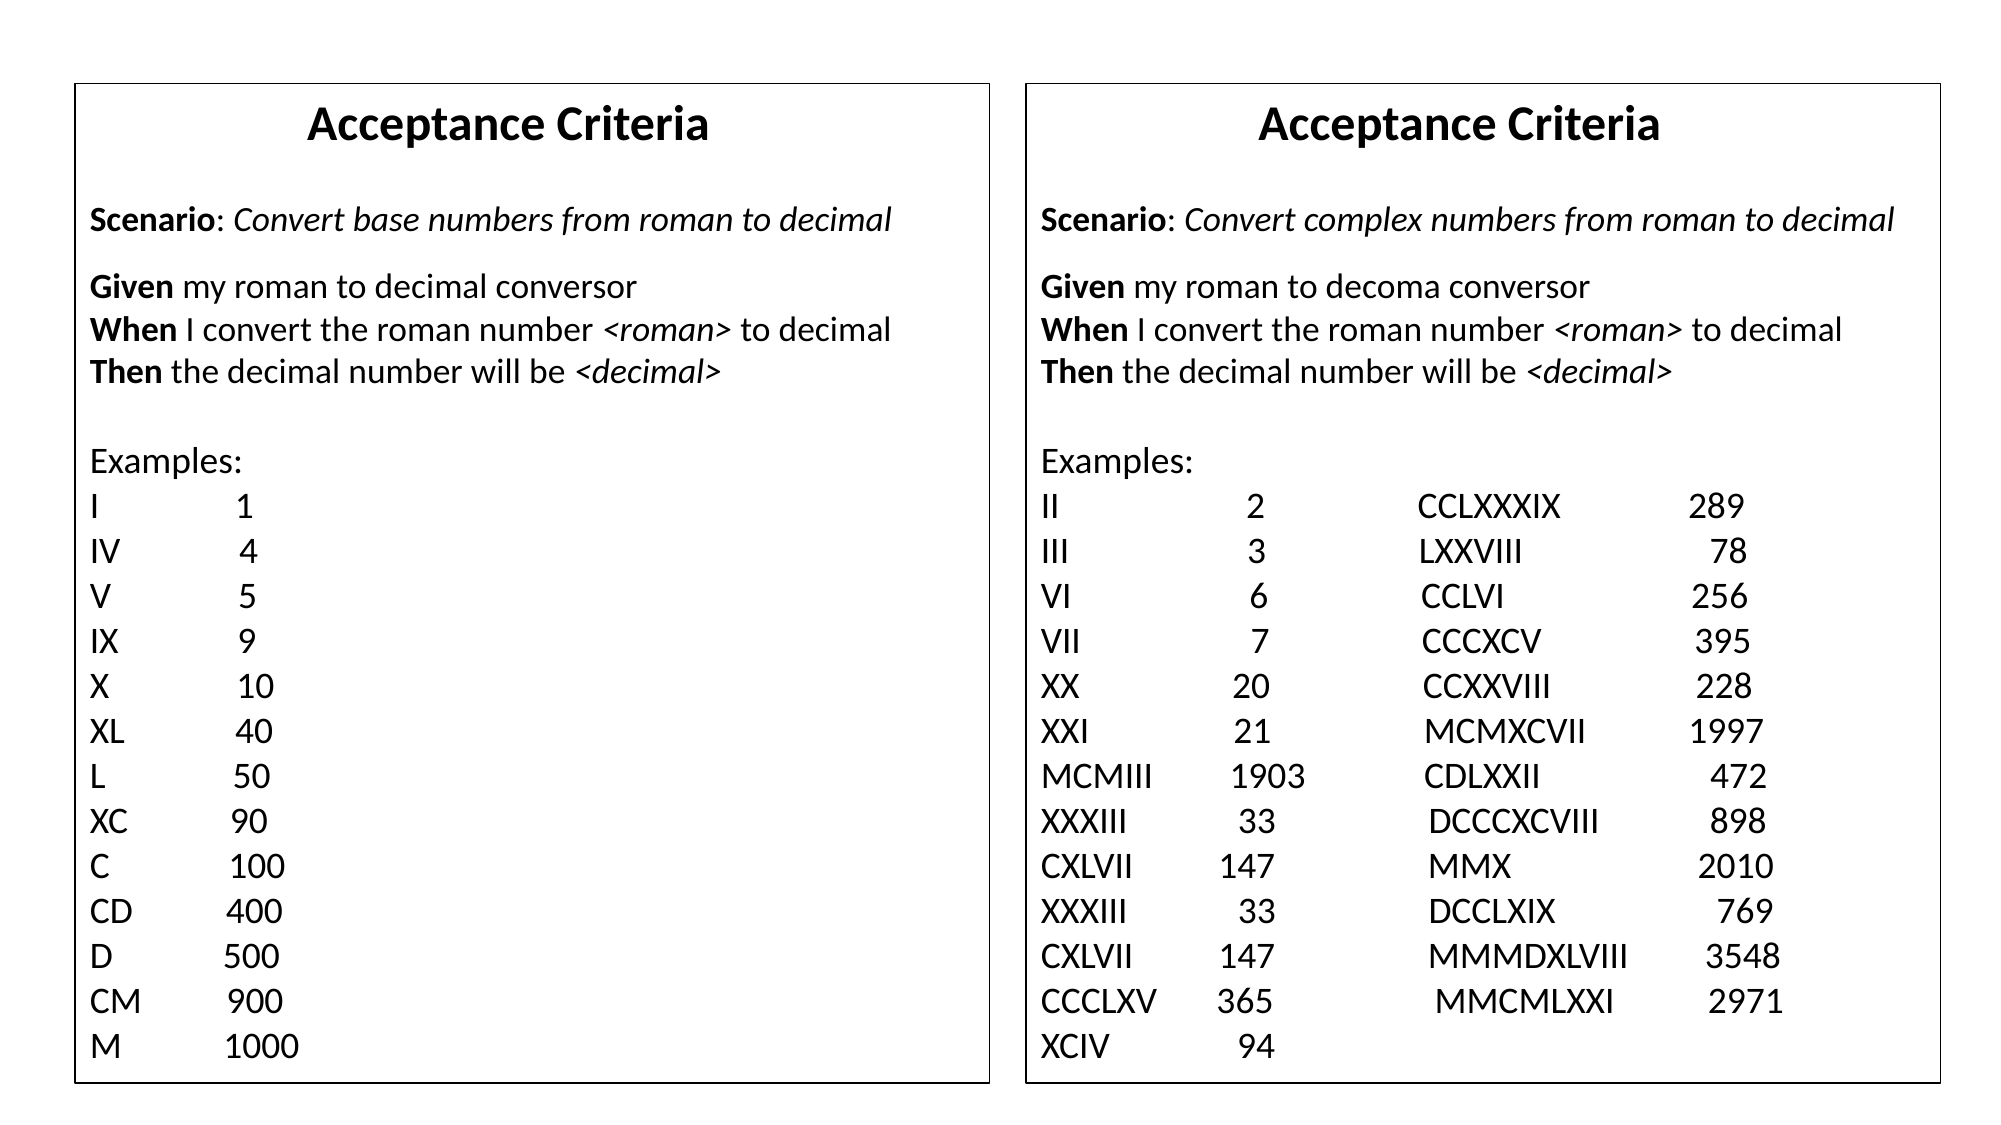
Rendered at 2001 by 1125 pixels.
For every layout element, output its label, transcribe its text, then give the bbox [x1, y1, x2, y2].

text_box Acceptance Criteria Scenario: Convert complex numbers from roman to decimal Given my roman to decoma conversor When I convert the roman number <roman> to decimal Then the decimal number will be <decimal> Examples: II 2 CCLXXXIX 289 III 3 LXXVIII 78 VI 6 CCLVI 256 VII 7 CCCXCV 395 XX 20 CCXXVIII 228 XXI 21 MCMXCVII 1997 MCMIII 1903 CDLXXII 472 XXXIII 33 DCCCXCVIII 898 CXLVII 147 MMX 2010 XXXIII 33 DCCLXIX 769 CXLVII 147 MMMDXLVIII 3548 CCCLXV 365 MMCMLXXI 2971 XCIV 94 [1025, 83, 1941, 1083]
text_box Acceptance Criteria Scenario: Convert base numbers from roman to decimal Given my roman to decimal conversor When I convert the roman number <roman> to decimal Then the decimal number will be <decimal> Examples: I 1 IV 4 V 5 IX 9 X 10 XL 40 L 50 XC 90 C 100 CD 400 D 500 CM 900 M 1000 [74, 83, 990, 1083]
